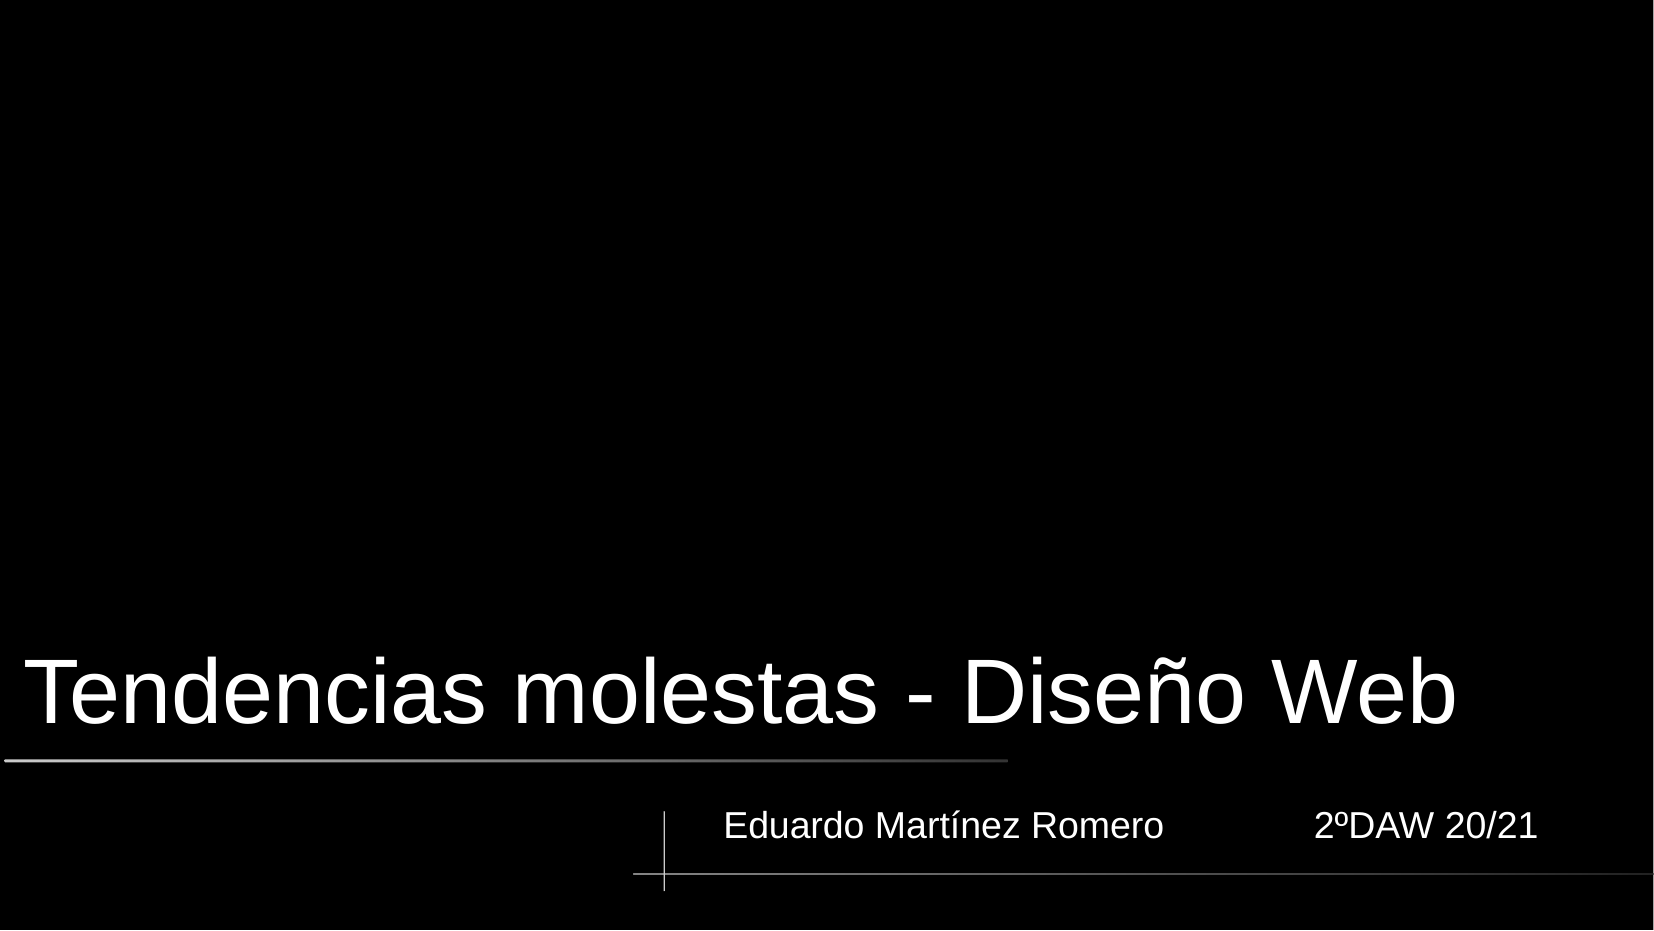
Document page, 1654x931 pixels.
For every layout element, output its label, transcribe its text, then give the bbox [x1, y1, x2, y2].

title Tendencias molestas - Diseño Web [23, 637, 1501, 746]
text_box Eduardo Martínez Romero 2ºDAW 20/21 [708, 797, 1625, 855]
